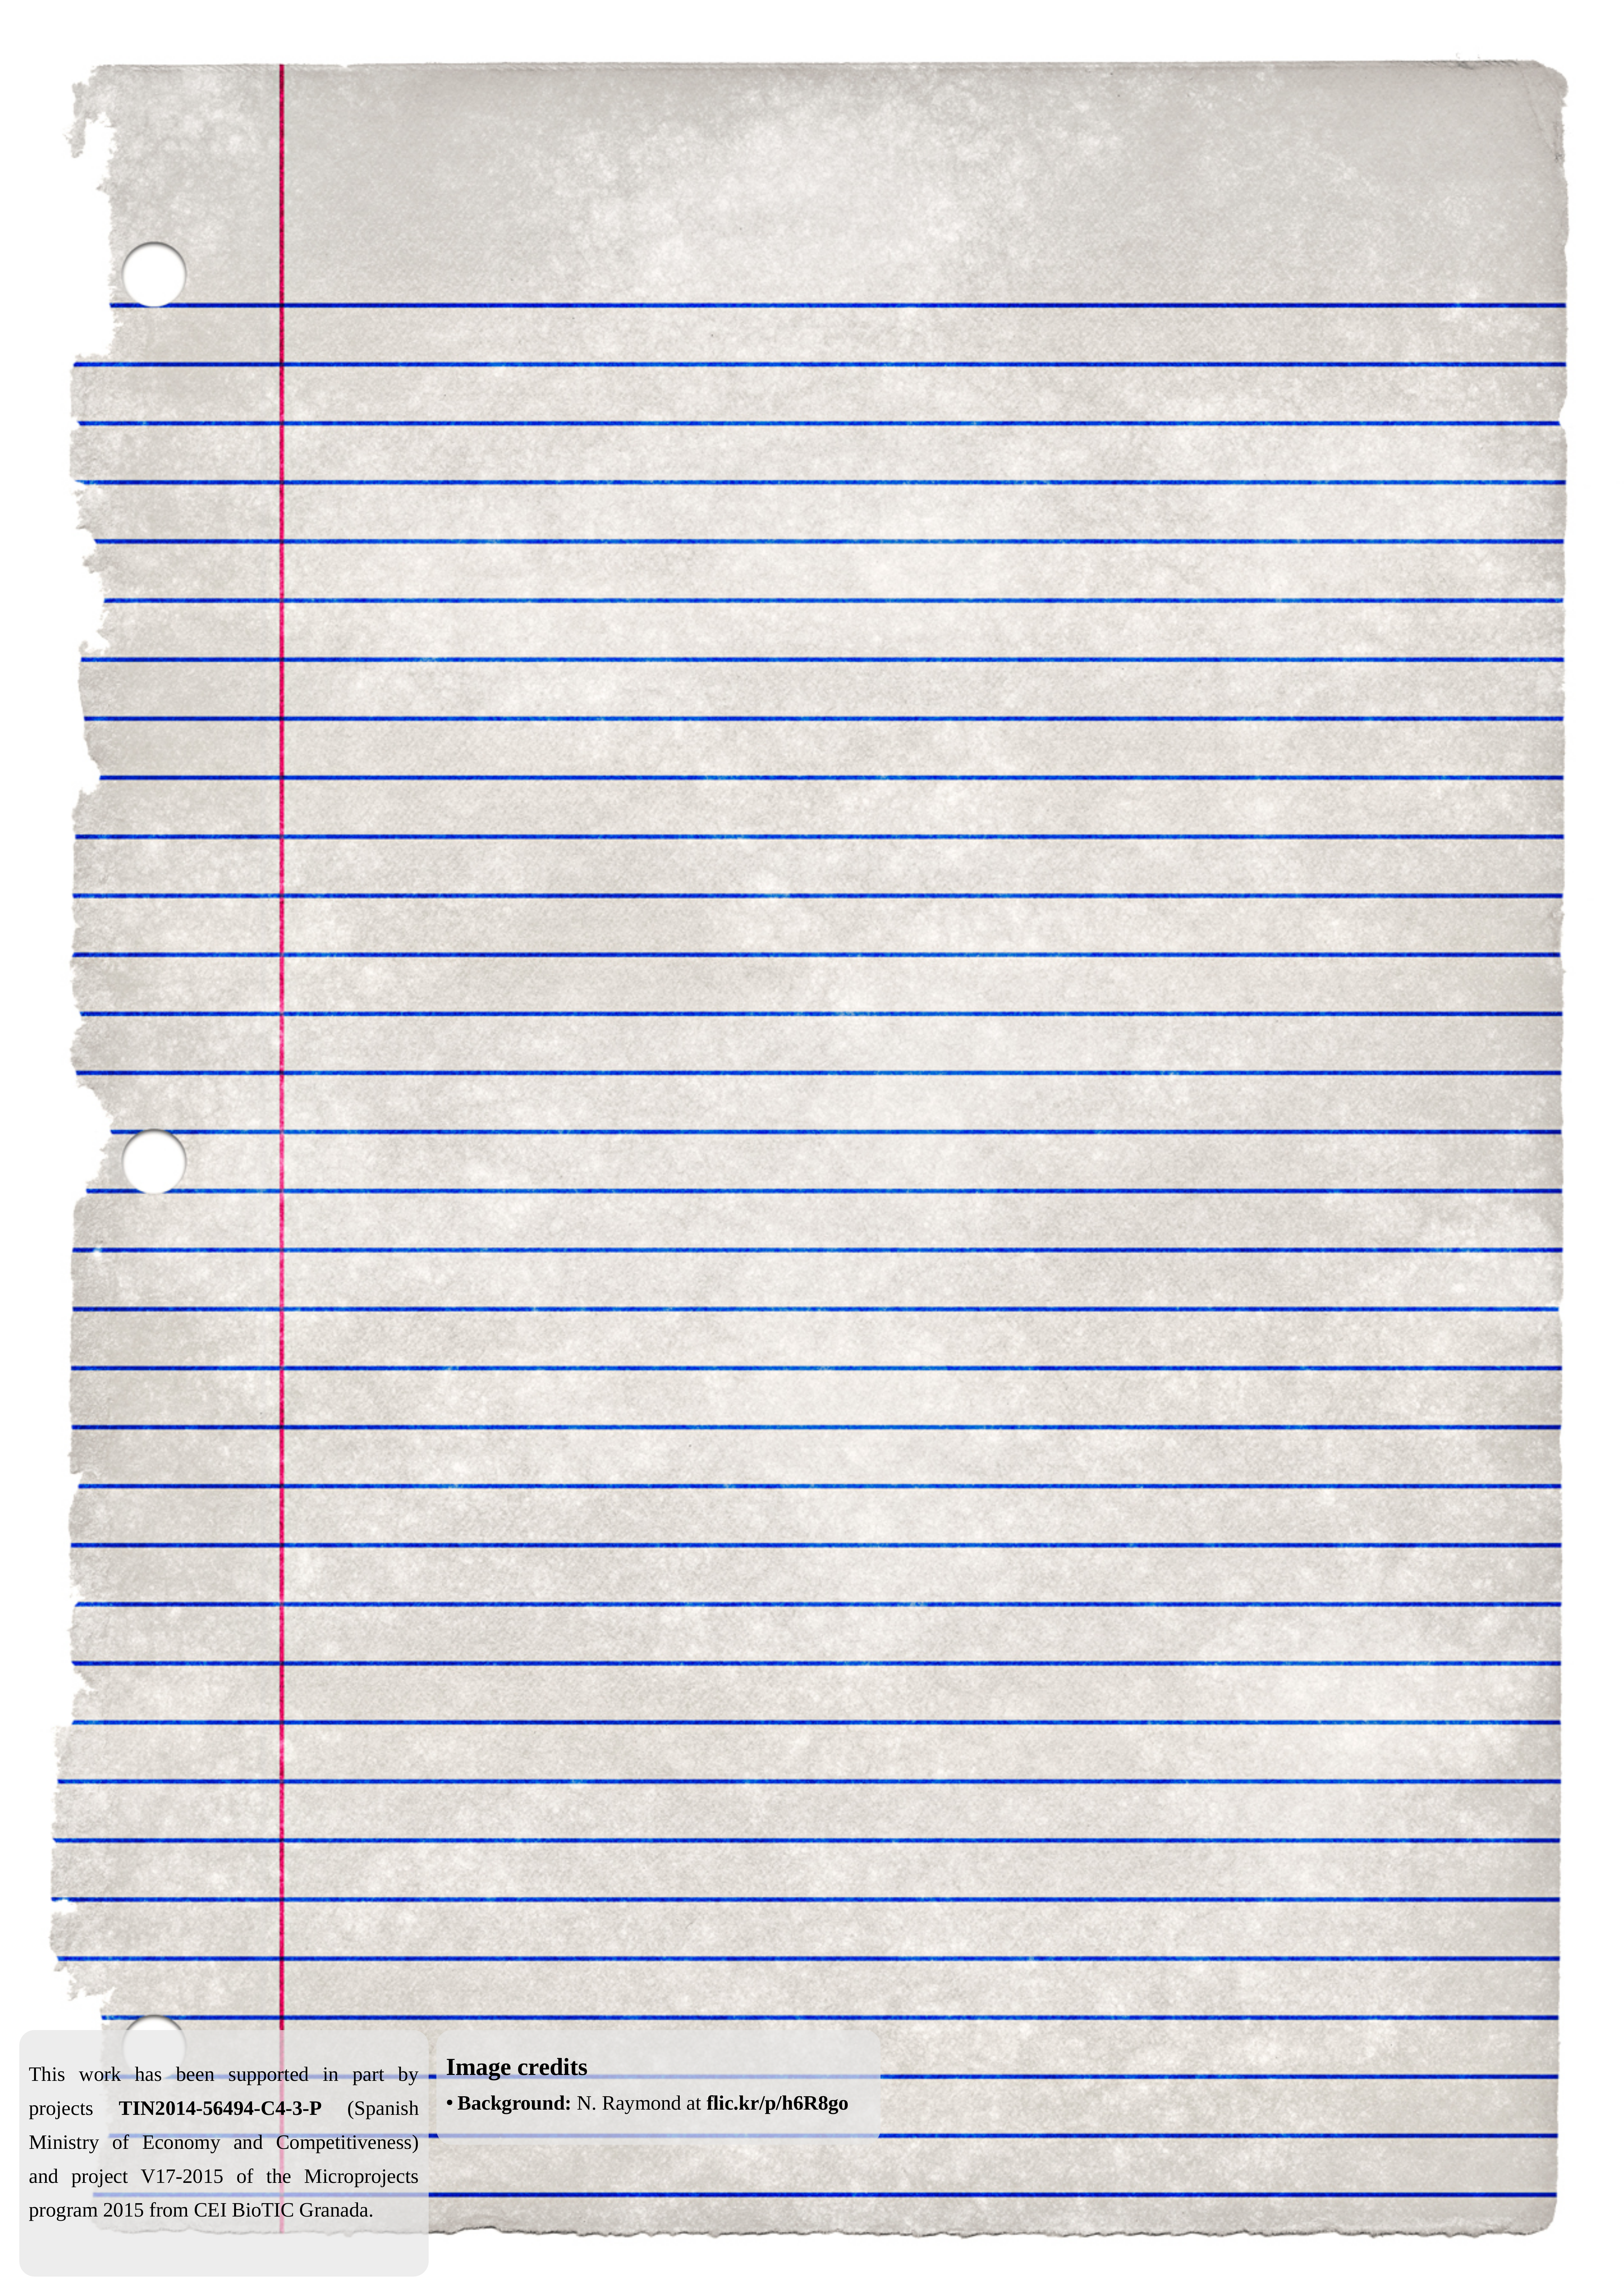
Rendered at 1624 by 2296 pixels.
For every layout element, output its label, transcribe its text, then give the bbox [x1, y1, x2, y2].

subtitle This work has been supported in part by projects TIN2014-56494-C4-3-P (Spanish Ministry of Economy and Competitiveness) and project V17-2015 of the Microprojects program 2015 from CEI BioTIC Granada. [19, 2030, 429, 2277]
picture [0, 0, 1624, 2296]
text_box Image credits Background: N. Raymond at flic.kr/p/h6R8go [436, 2030, 880, 2145]
